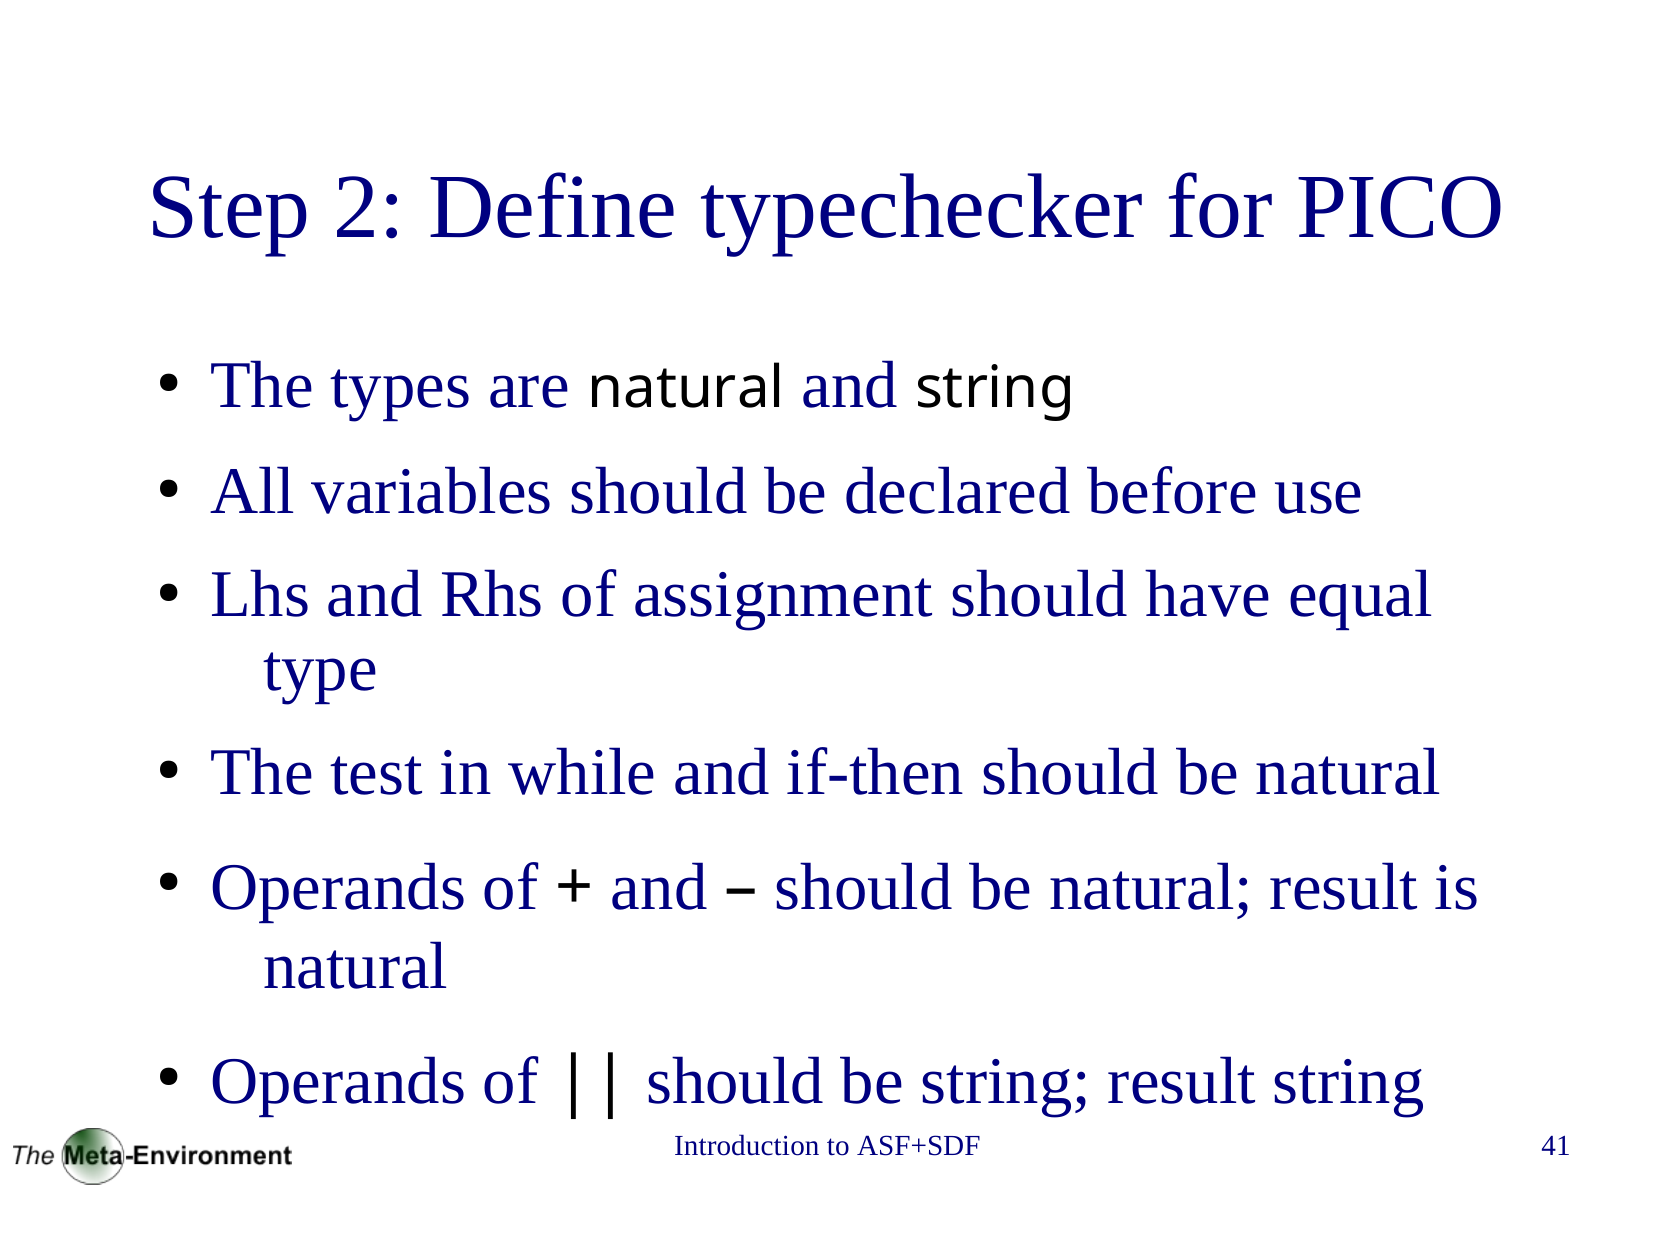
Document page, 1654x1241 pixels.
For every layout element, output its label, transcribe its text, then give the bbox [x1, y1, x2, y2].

picture [13, 1128, 292, 1185]
list The types are natural and string All variables should be declared before use Lhs and Rhs of assignment should have equal type The test in while and if-then should be natural Operands of + and – should be natural; result is natural Operands of || should be string; result string [121, 344, 1534, 1164]
title Step 2: Define typechecker for PICO [121, 102, 1534, 311]
